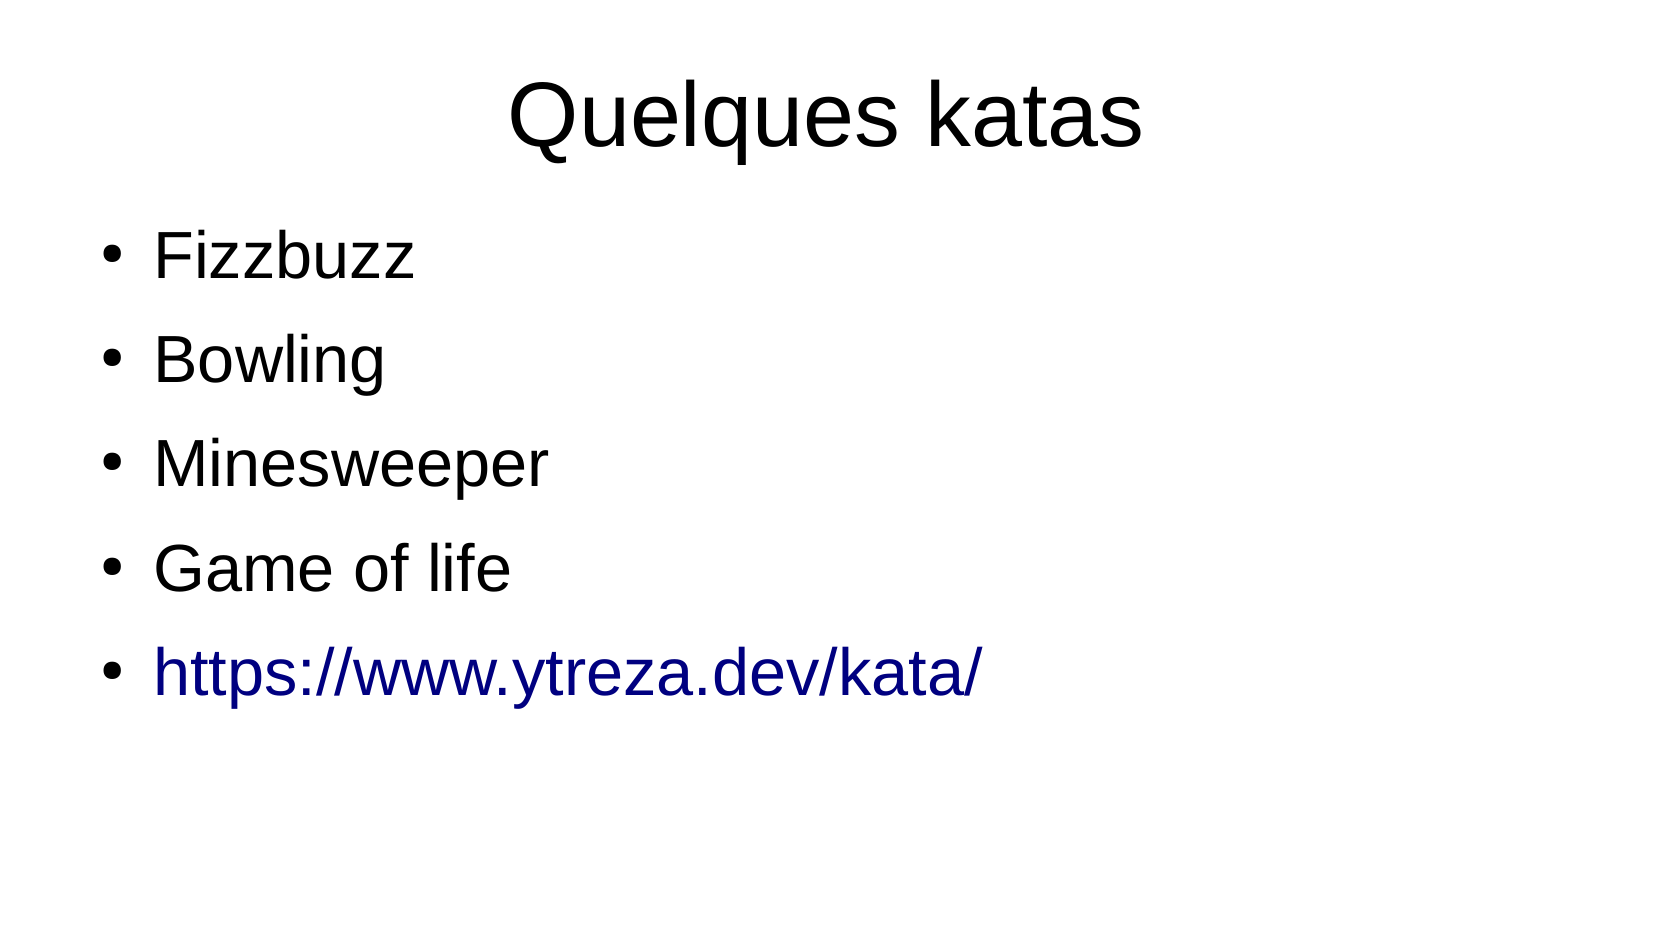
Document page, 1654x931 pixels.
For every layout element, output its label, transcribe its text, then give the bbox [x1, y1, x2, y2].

title Quelques katas [82, 37, 1571, 193]
list Fizzbuzz Bowling Minesweeper Game of life https://www.ytreza.dev/kata/ [82, 217, 1571, 758]
